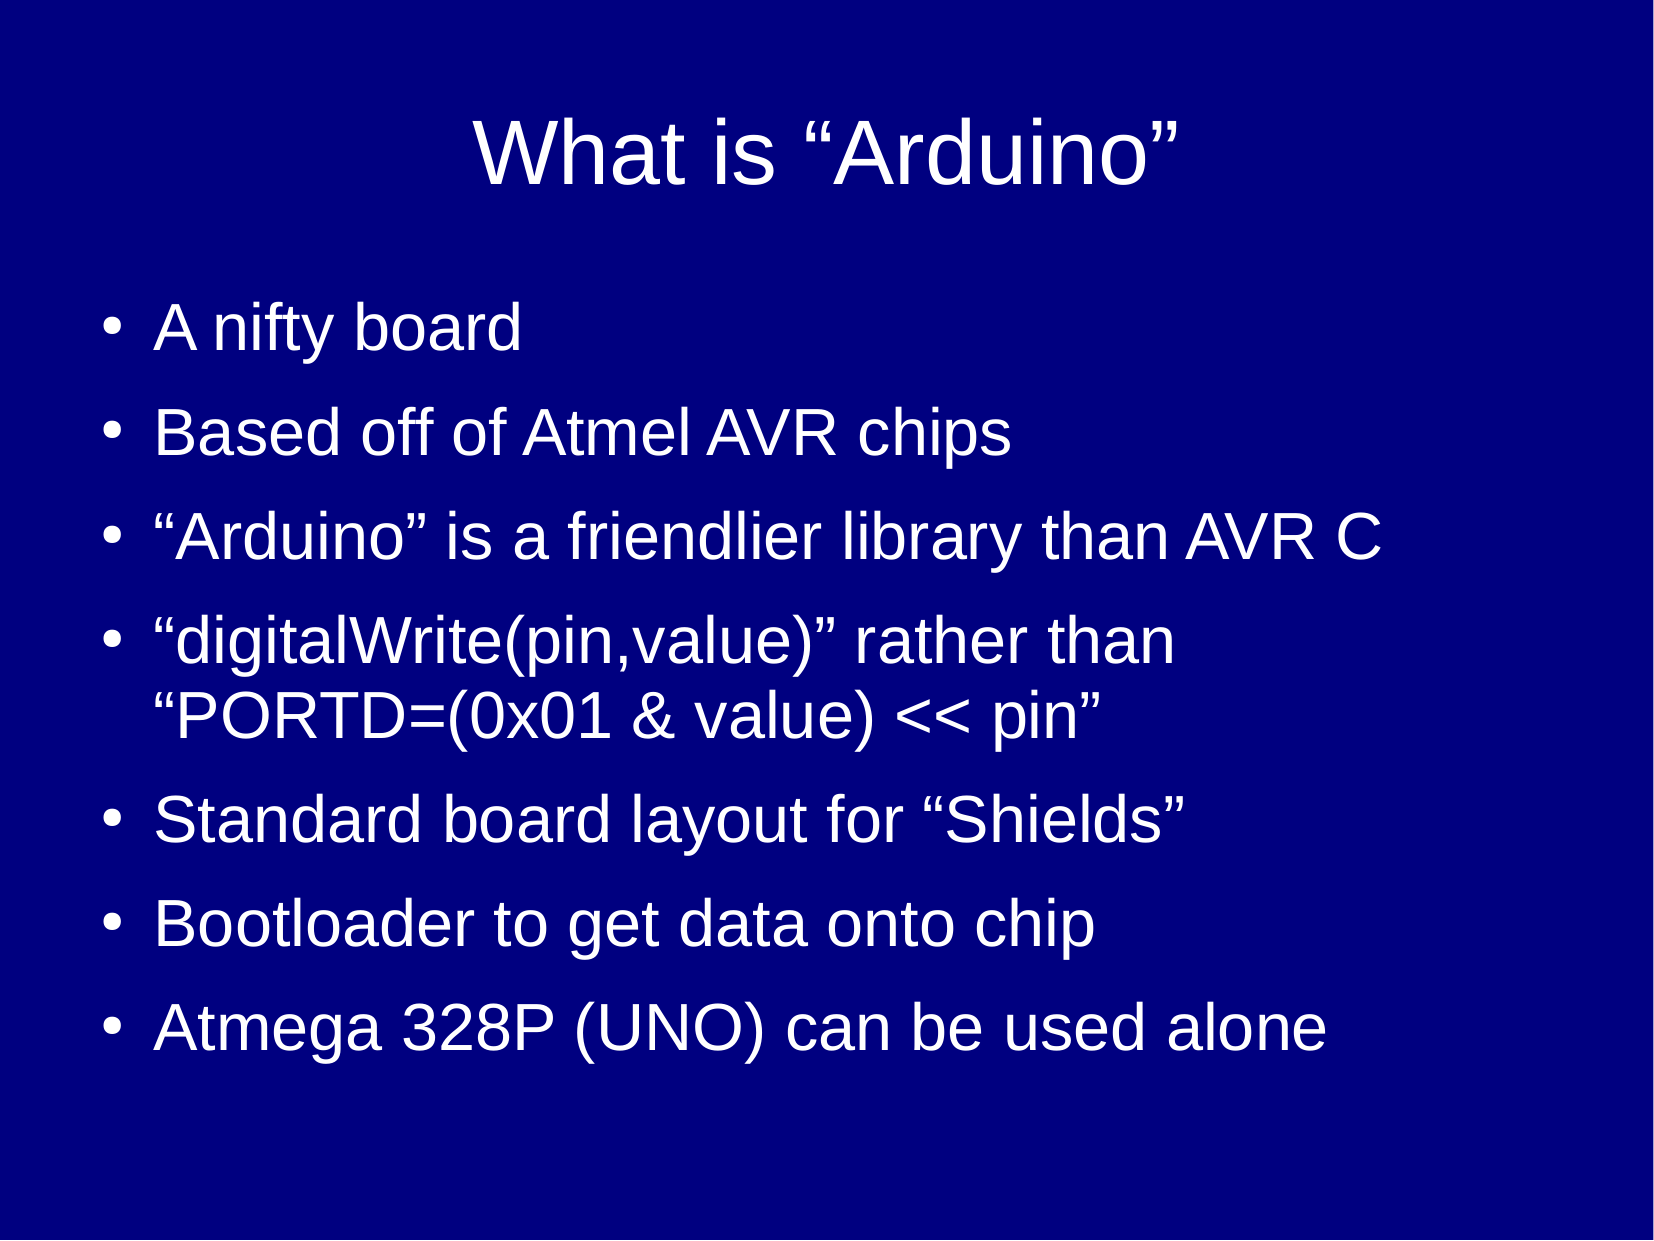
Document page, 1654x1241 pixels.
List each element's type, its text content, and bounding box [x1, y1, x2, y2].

list A nifty board Based off of Atmel AVR chips “Arduino” is a friendlier library than AVR C “digitalWrite(pin,value)” rather than “PORTD=(0x01 & value) << pin” Standard board layout for “Shields” Bootloader to get data onto chip Atmega 328P (UNO) can be used alone [82, 290, 1571, 1109]
title What is “Arduino” [82, 49, 1571, 257]
